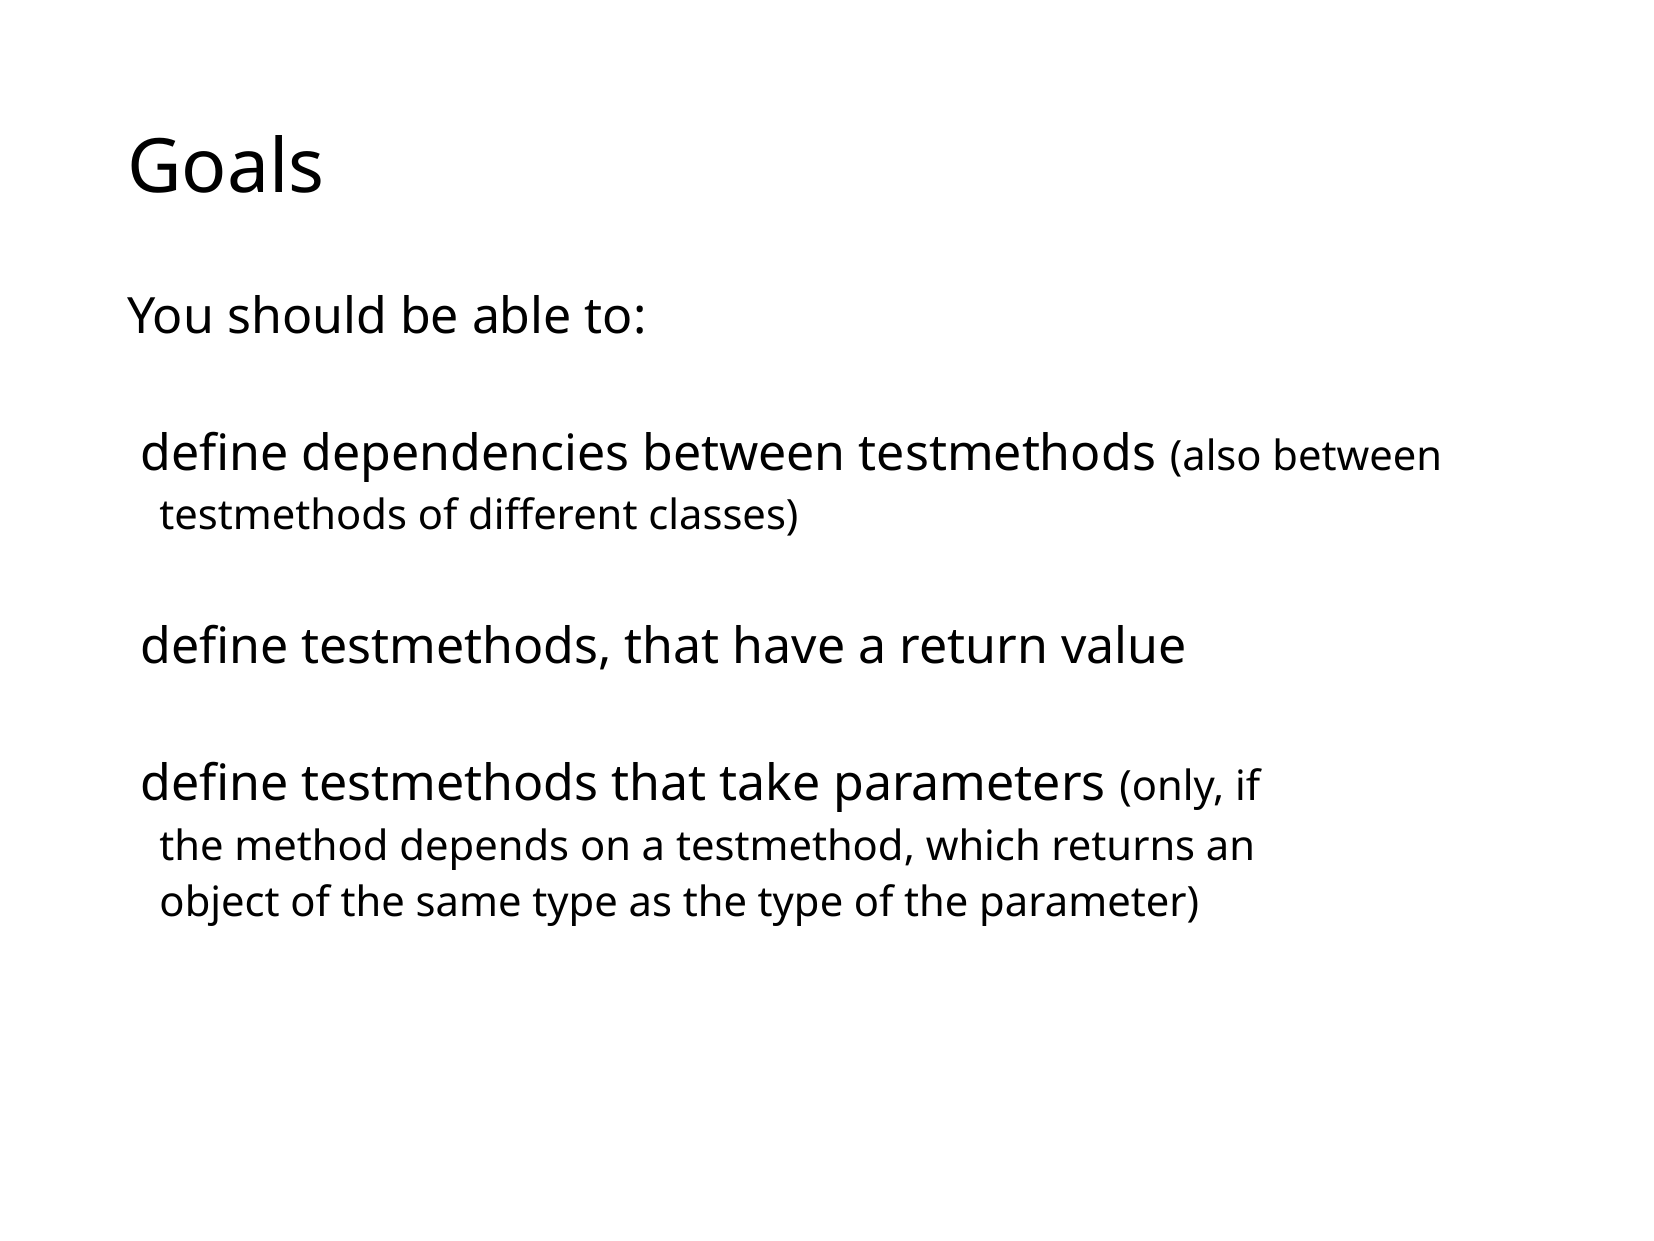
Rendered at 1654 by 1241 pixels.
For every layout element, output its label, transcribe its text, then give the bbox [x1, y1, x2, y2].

text_box You should be able to: define dependencies between testmethods (also between testmethods of different classes) define testmethods, that have a return value define testmethods that take parameters (only, if the method depends on a testmethod, which returns an object of the same type as the type of the parameter) [112, 272, 1501, 840]
text_box Goals [112, 104, 1501, 208]
